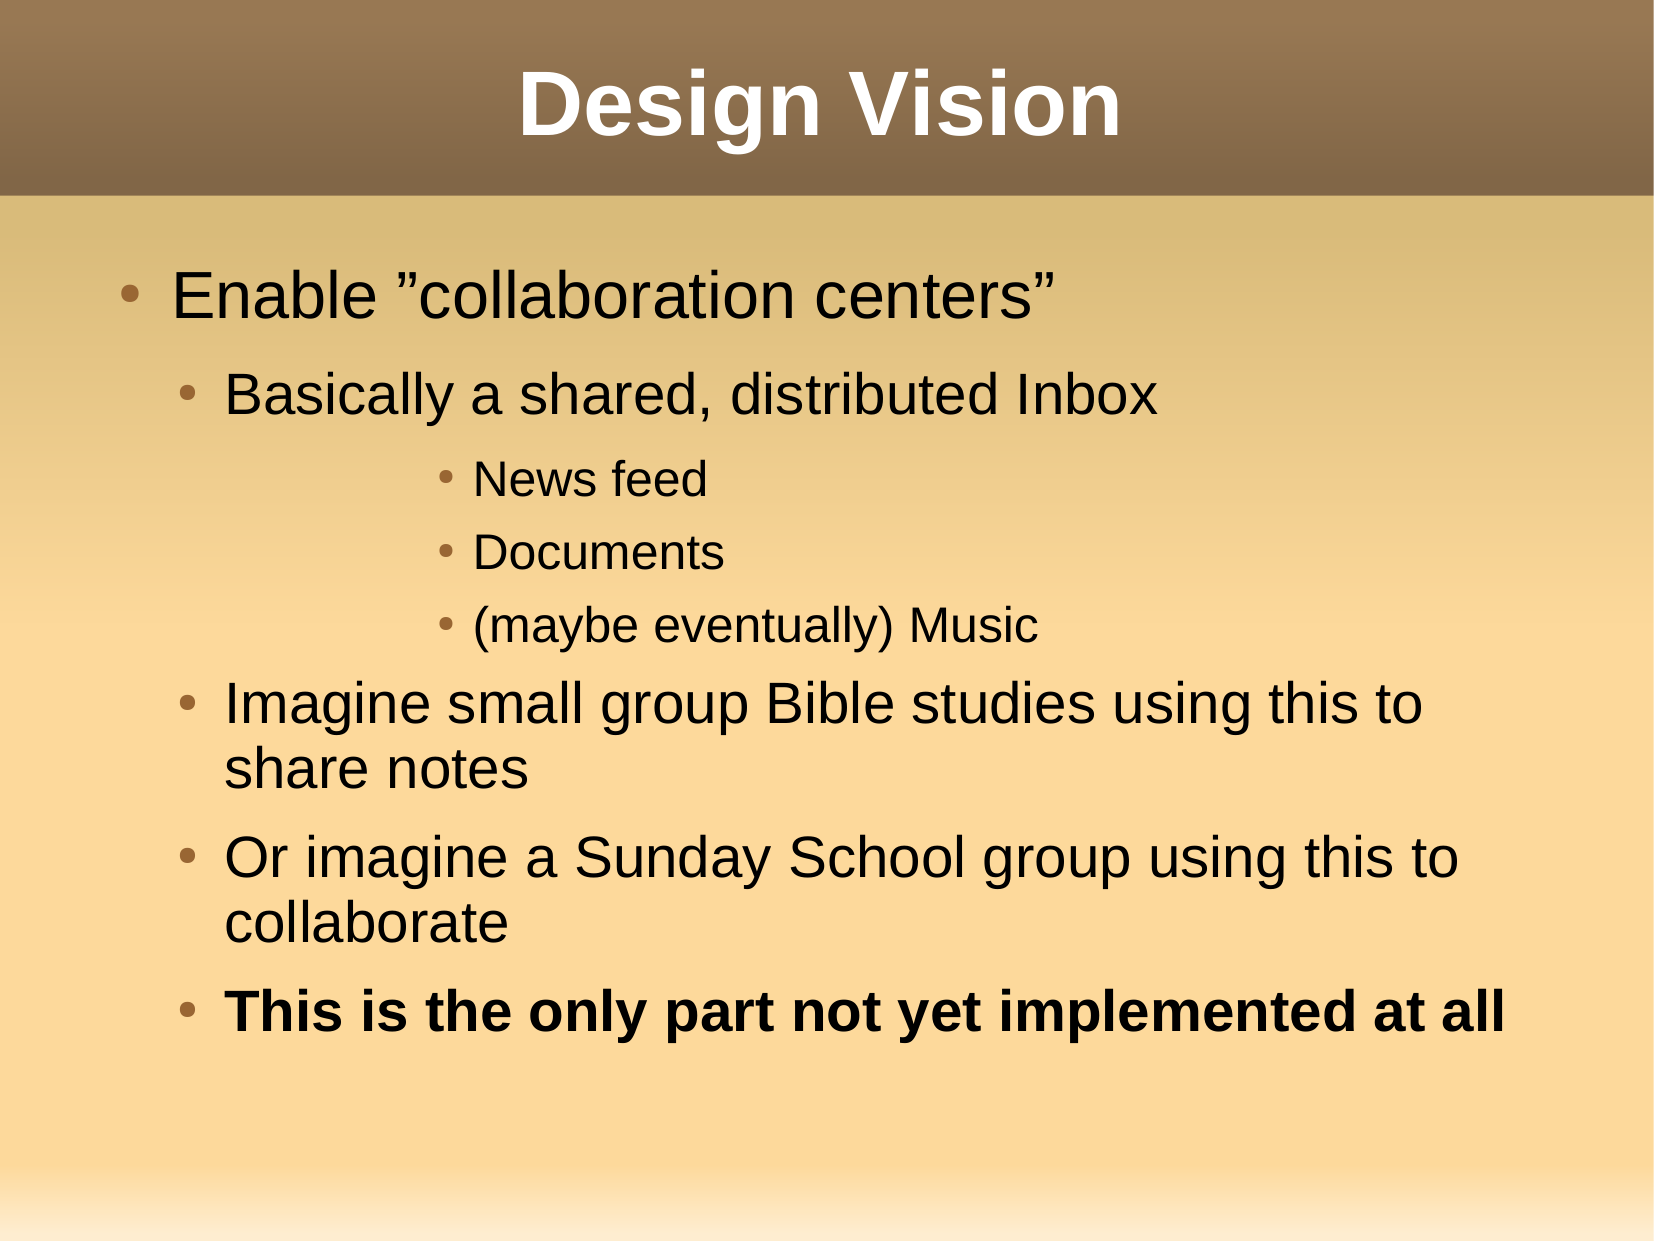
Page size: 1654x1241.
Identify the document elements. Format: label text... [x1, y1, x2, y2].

title Design Vision [76, 0, 1565, 208]
picture [0, 0, 1654, 1241]
list Enable ”collaboration centers” Basically a shared, distributed Inbox News feed Documents (maybe eventually) Music Imagine small group Bible studies using this to share notes Or imagine a Sunday School group using this to collaborate This is the only part not yet implemented at all [82, 257, 1571, 1077]
